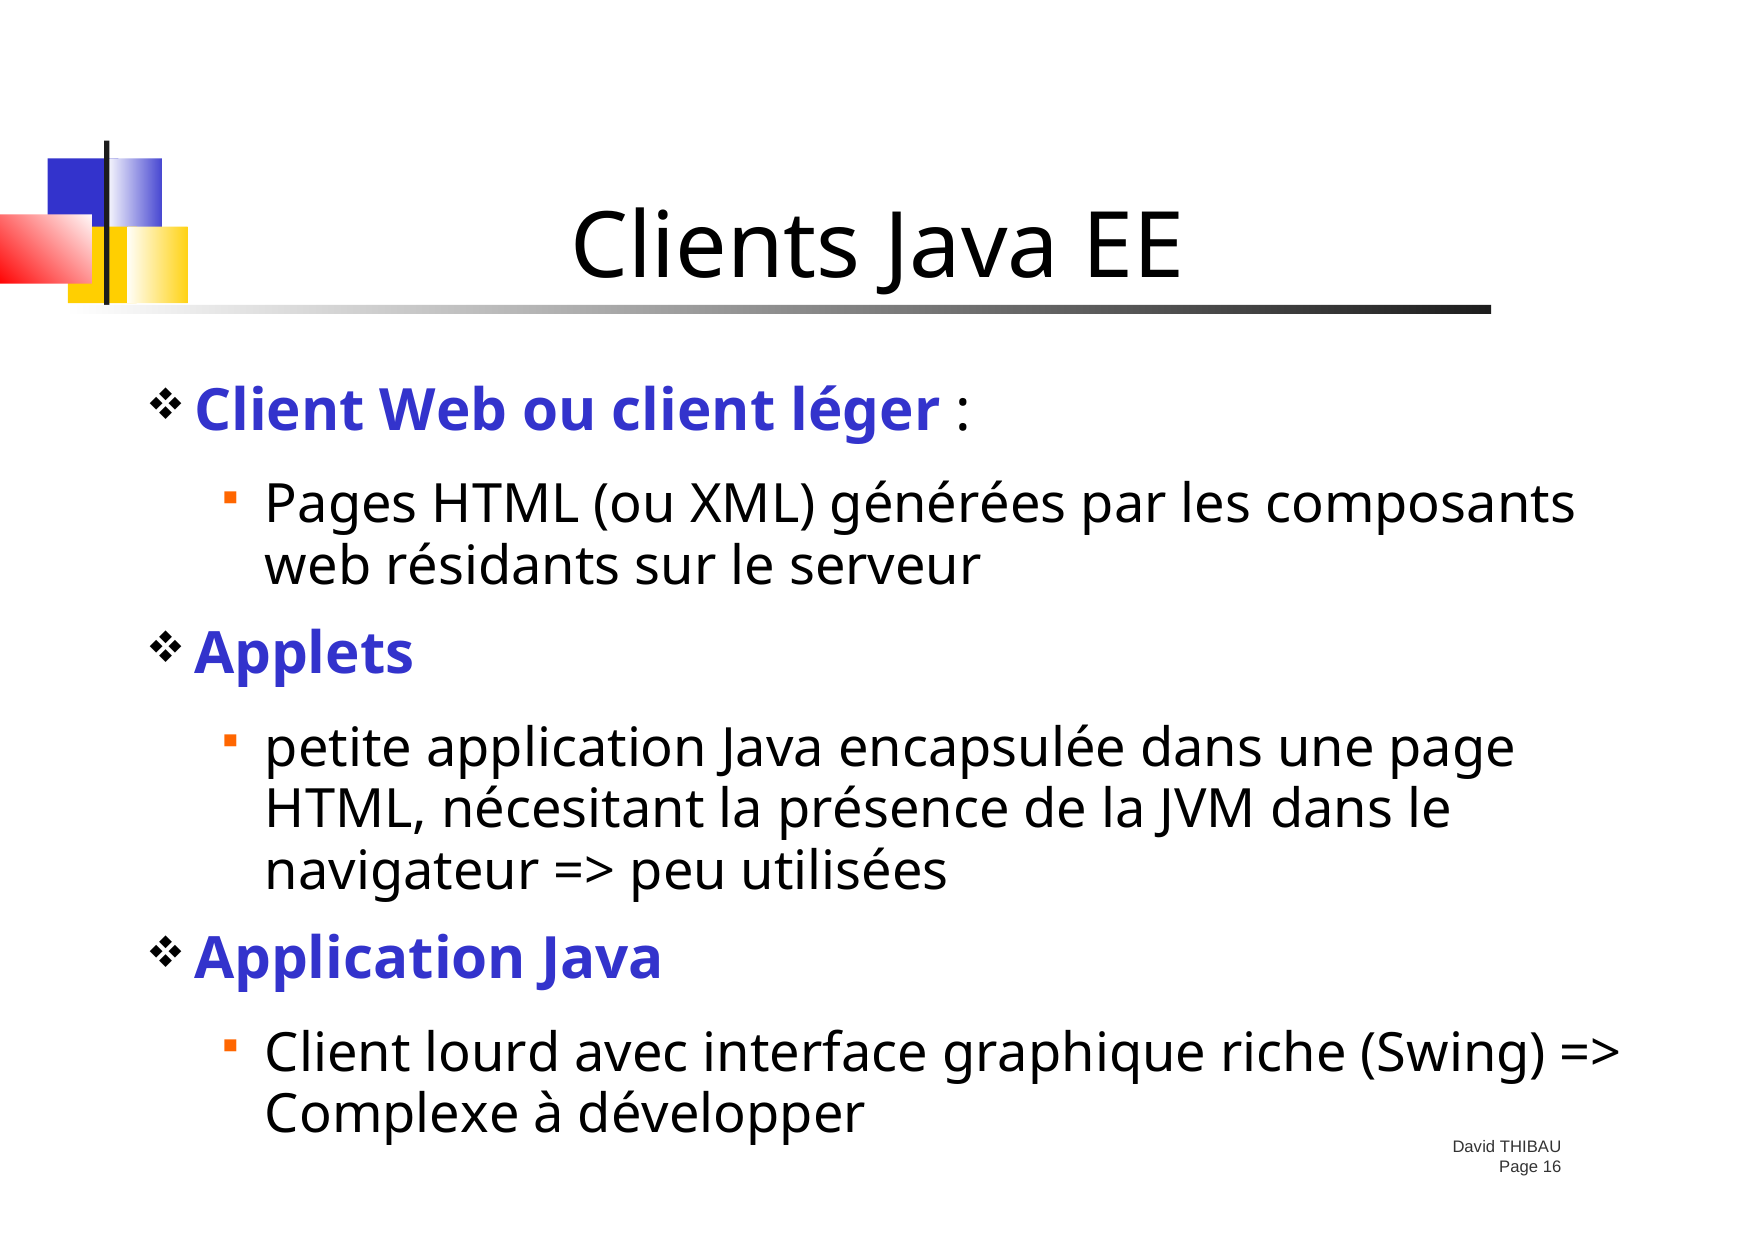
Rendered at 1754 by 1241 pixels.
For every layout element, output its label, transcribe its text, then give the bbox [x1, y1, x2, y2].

list Client Web ou client léger : Pages HTML (ou XML) générées par les composants web résidants sur le serveur Applets petite application Java encapsulée dans une page HTML, nécesitant la présence de la JVM dans le navigateur => peu utilisées Application Java Client lourd avec interface graphique riche (Swing) => Complexe à développer [128, 377, 1656, 1209]
title Clients Java EE [179, 152, 1577, 341]
